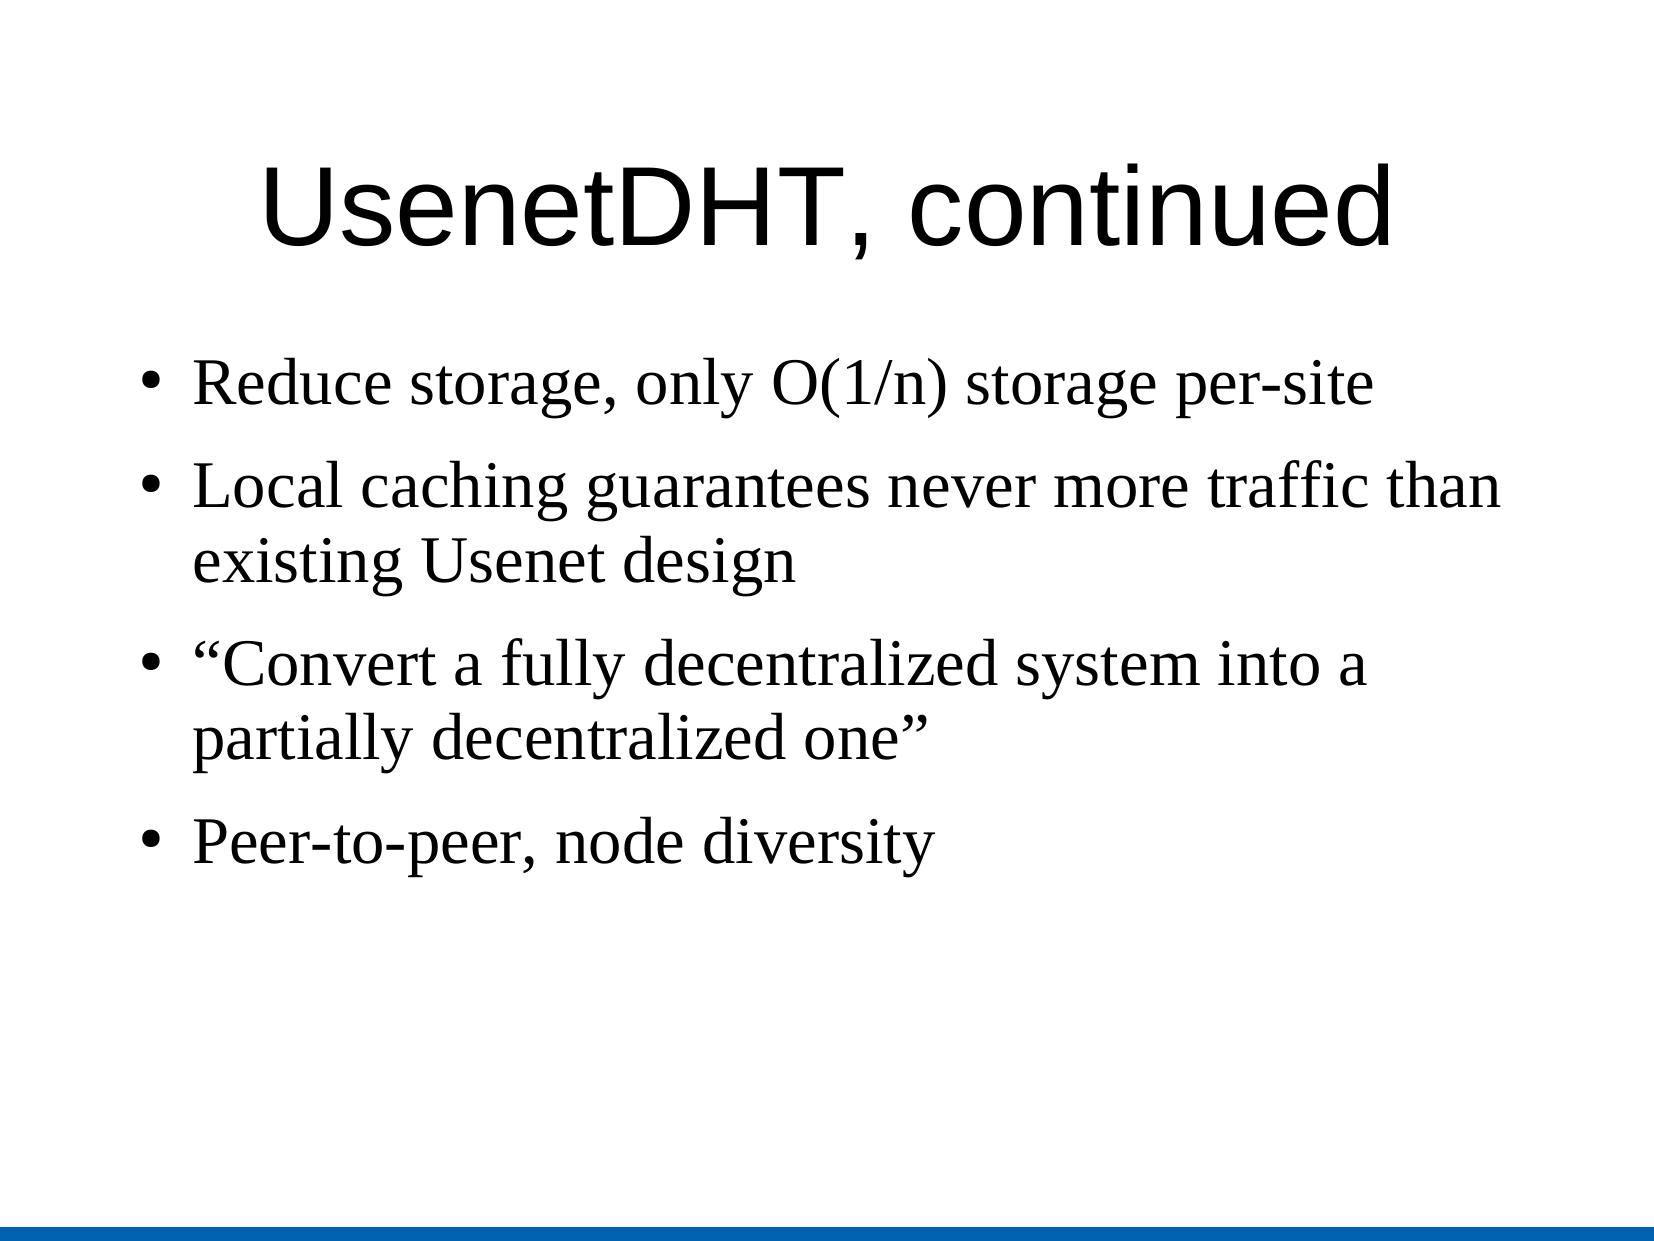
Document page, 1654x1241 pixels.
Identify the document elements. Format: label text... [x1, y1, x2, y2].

list Reduce storage, only O(1/n) storage per-site Local caching guarantees never more traffic than existing Usenet design “Convert a fully decentralized system into a partially decentralized one” Peer-to-peer, node diversity [121, 344, 1533, 1127]
title UsenetDHT, continued [121, 102, 1533, 311]
